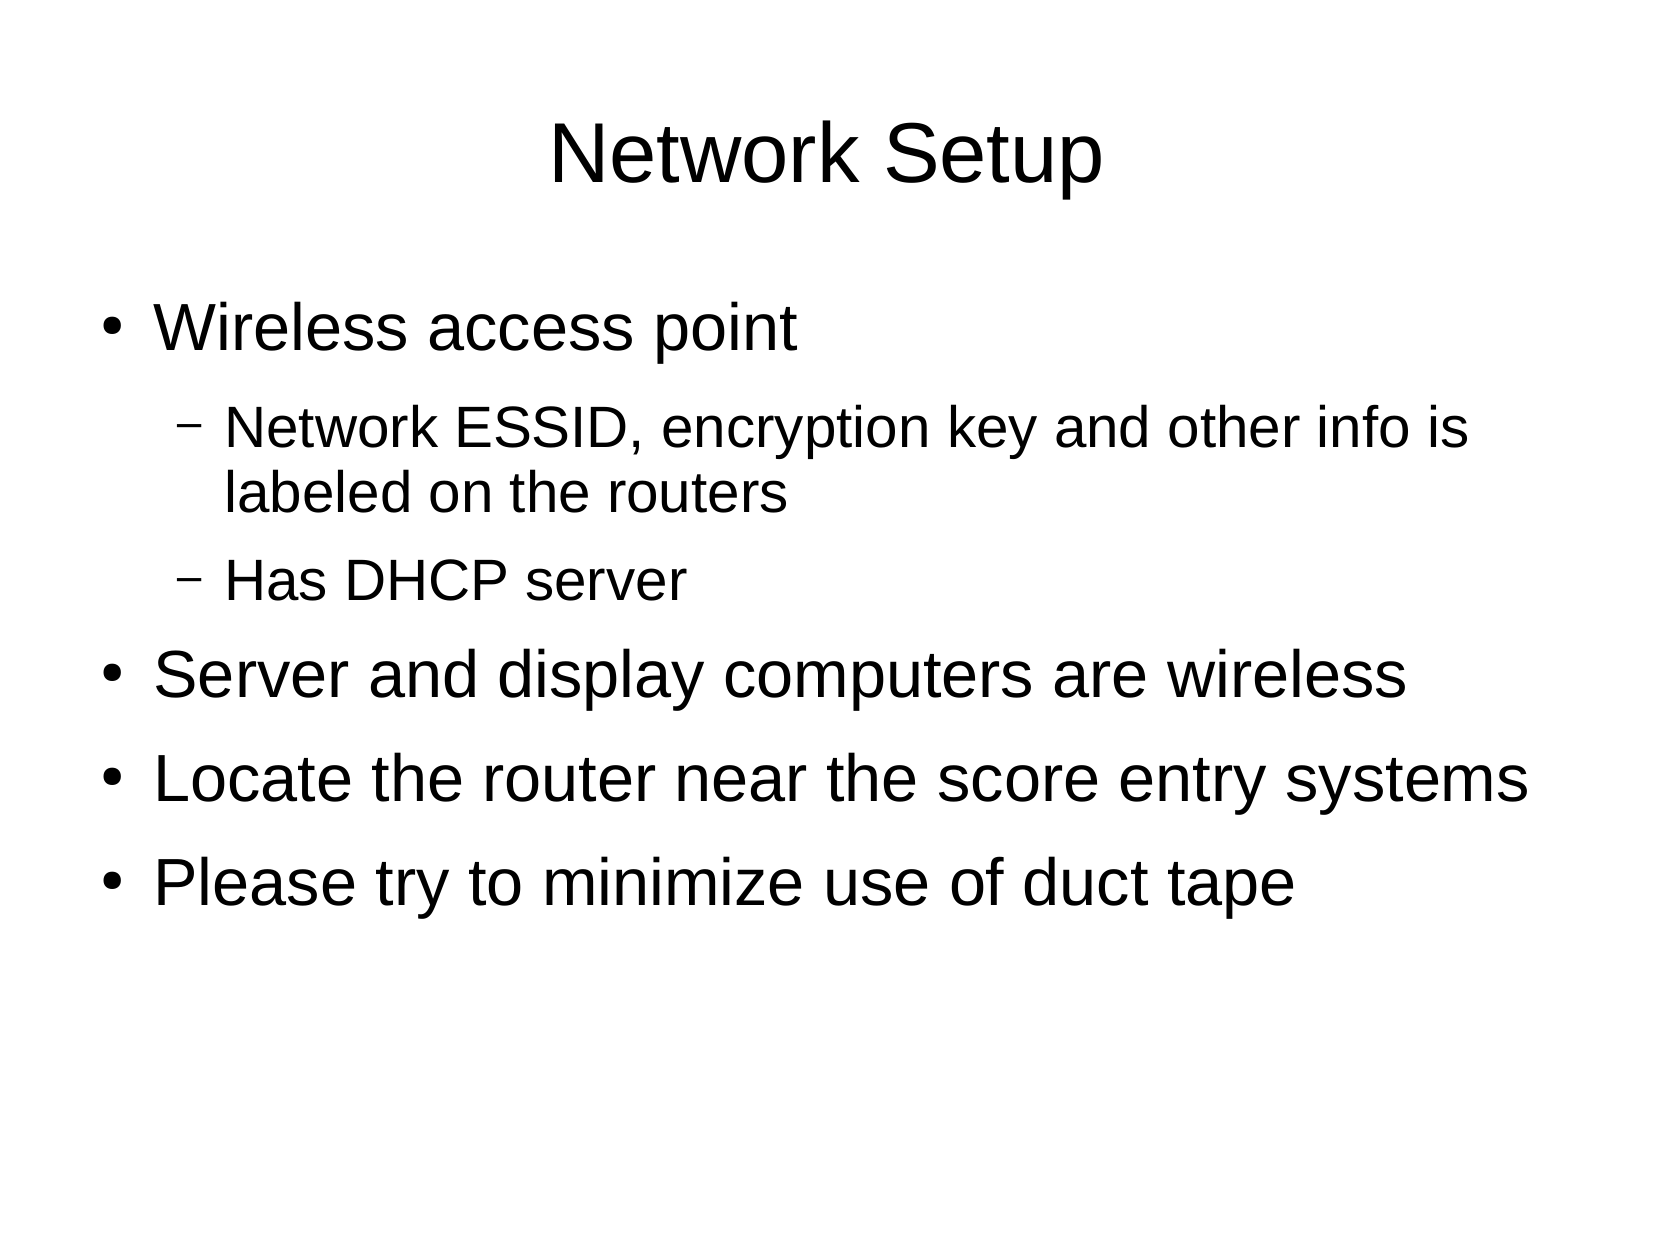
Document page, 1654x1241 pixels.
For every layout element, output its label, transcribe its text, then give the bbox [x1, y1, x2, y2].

title Network Setup [82, 49, 1571, 257]
list Wireless access point Network ESSID, encryption key and other info is labeled on the routers Has DHCP server Server and display computers are wireless Locate the router near the score entry systems Please try to minimize use of duct tape [82, 290, 1571, 1109]
